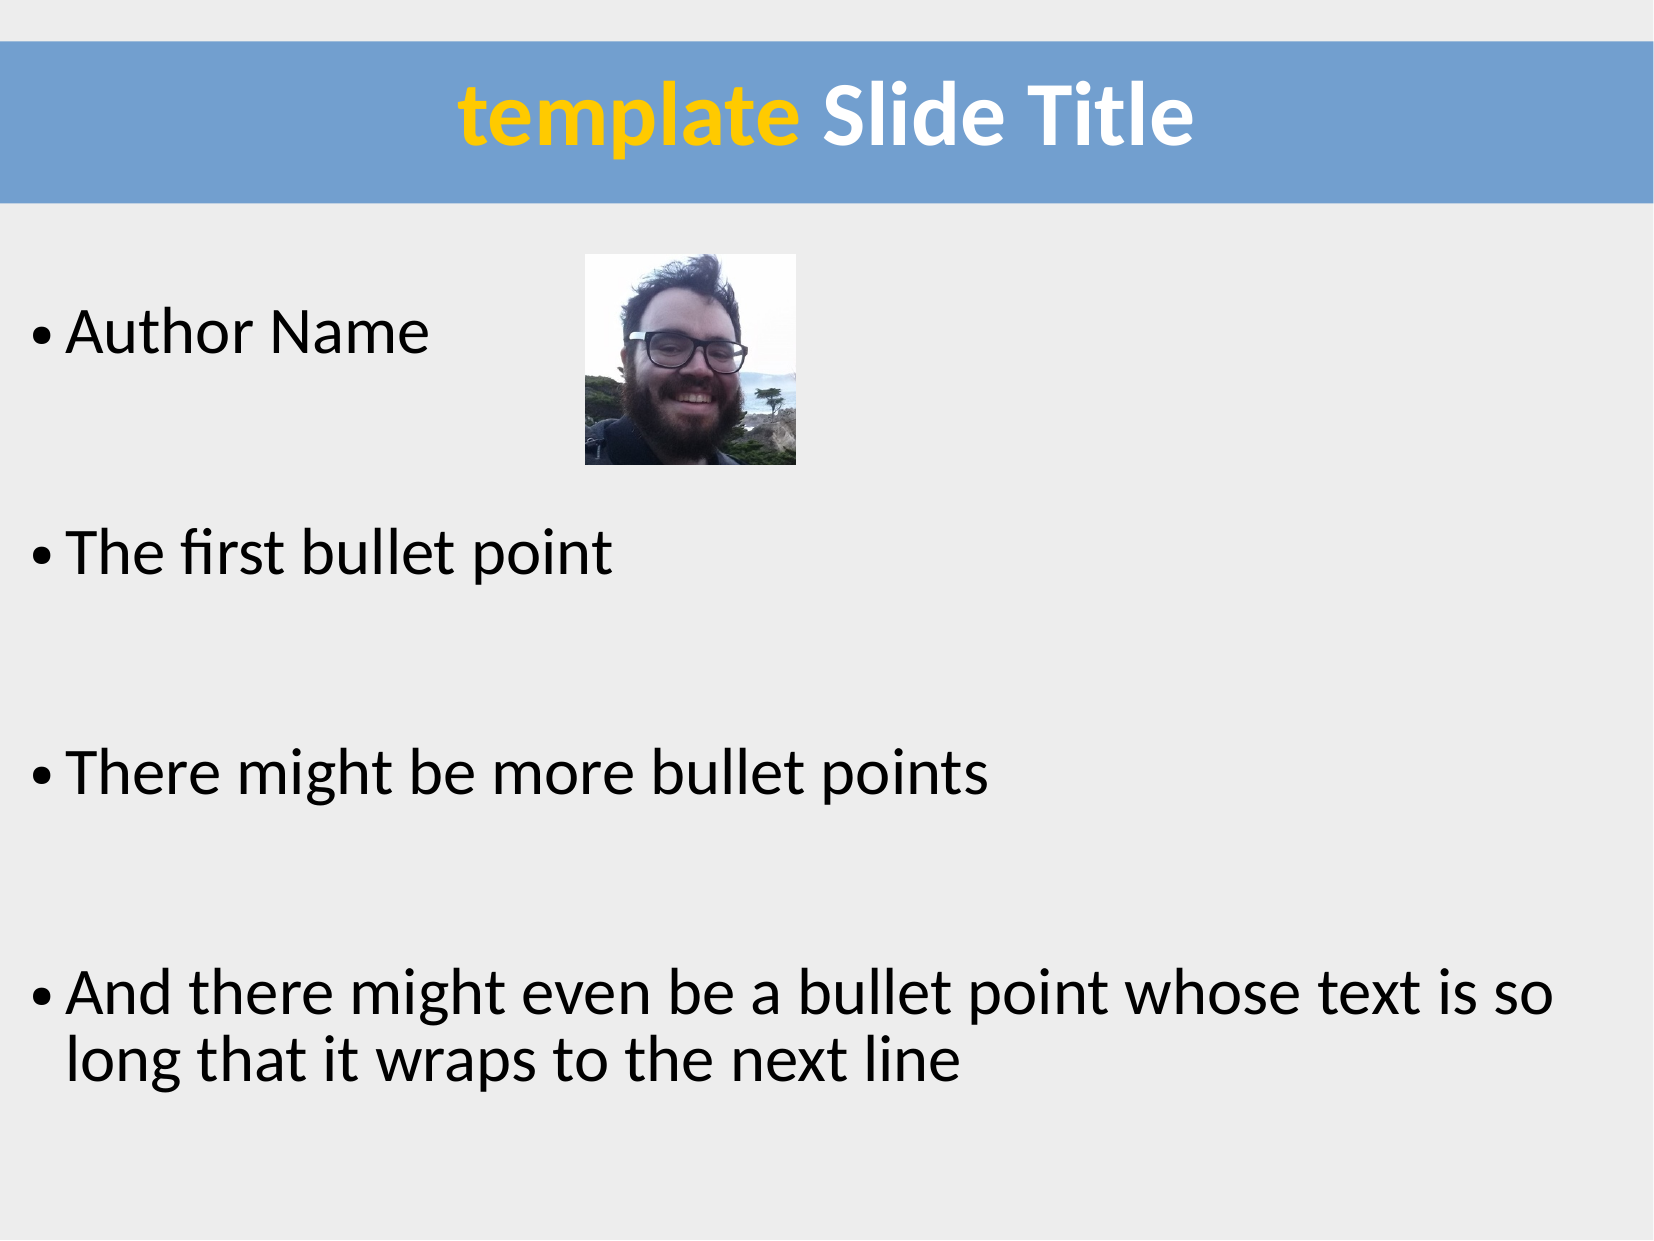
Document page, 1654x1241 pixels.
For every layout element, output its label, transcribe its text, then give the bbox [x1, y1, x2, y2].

title template Slide Title [0, 41, 1654, 204]
picture [585, 254, 796, 466]
text_box Author Name The first bullet point There might be more bullet points And there might even be a bullet point whose text is so long that it wraps to the next line [15, 296, 1636, 1105]
